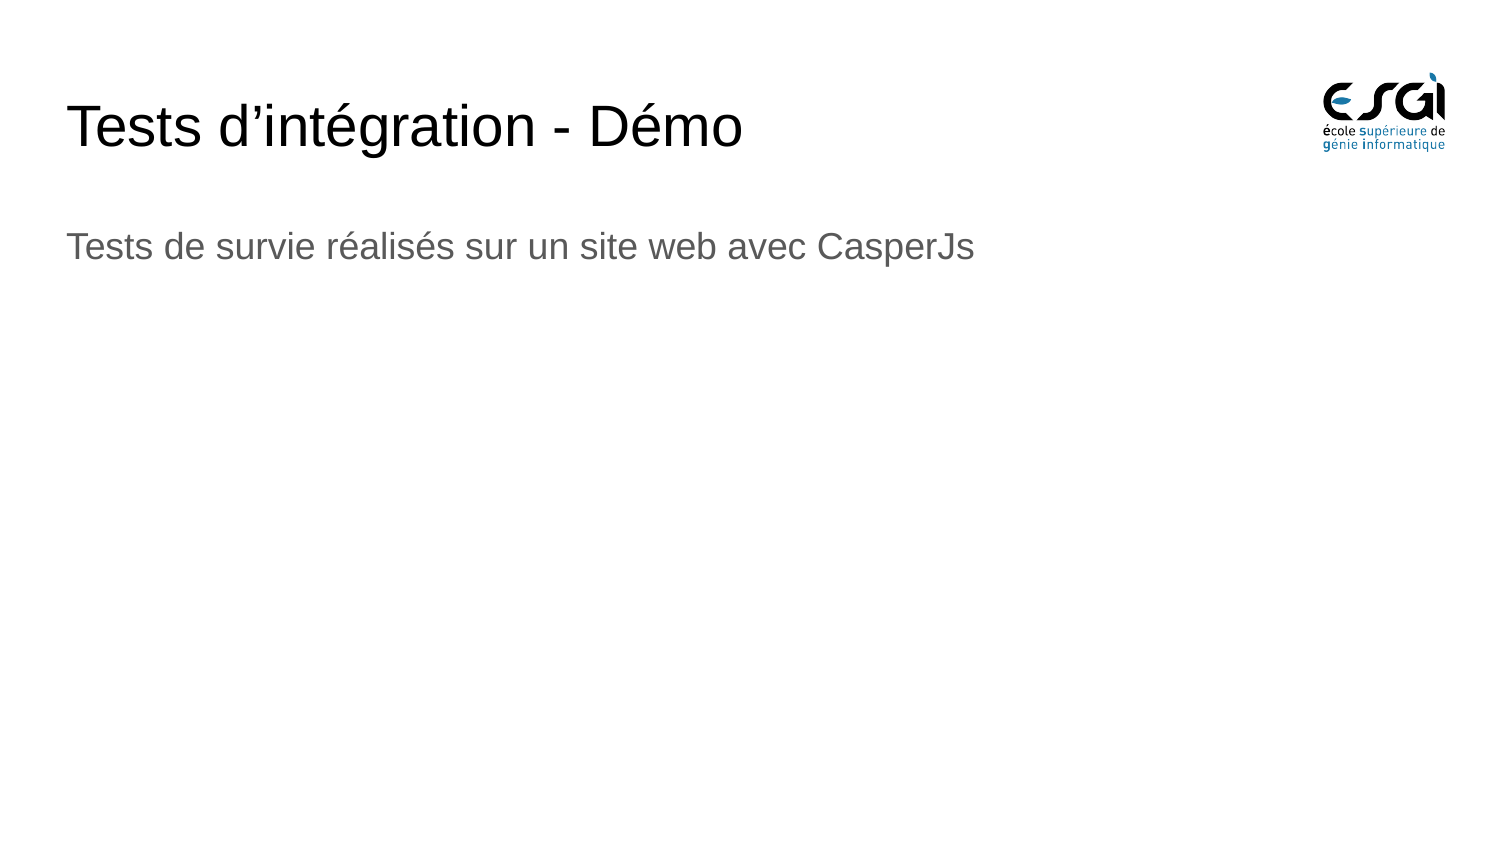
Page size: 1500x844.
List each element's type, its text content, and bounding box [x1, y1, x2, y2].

picture [1319, 67, 1449, 157]
title Tests d’intégration - Démo [51, 72, 1449, 167]
list Tests de survie réalisés sur un site web avec CasperJs [51, 207, 1449, 750]
